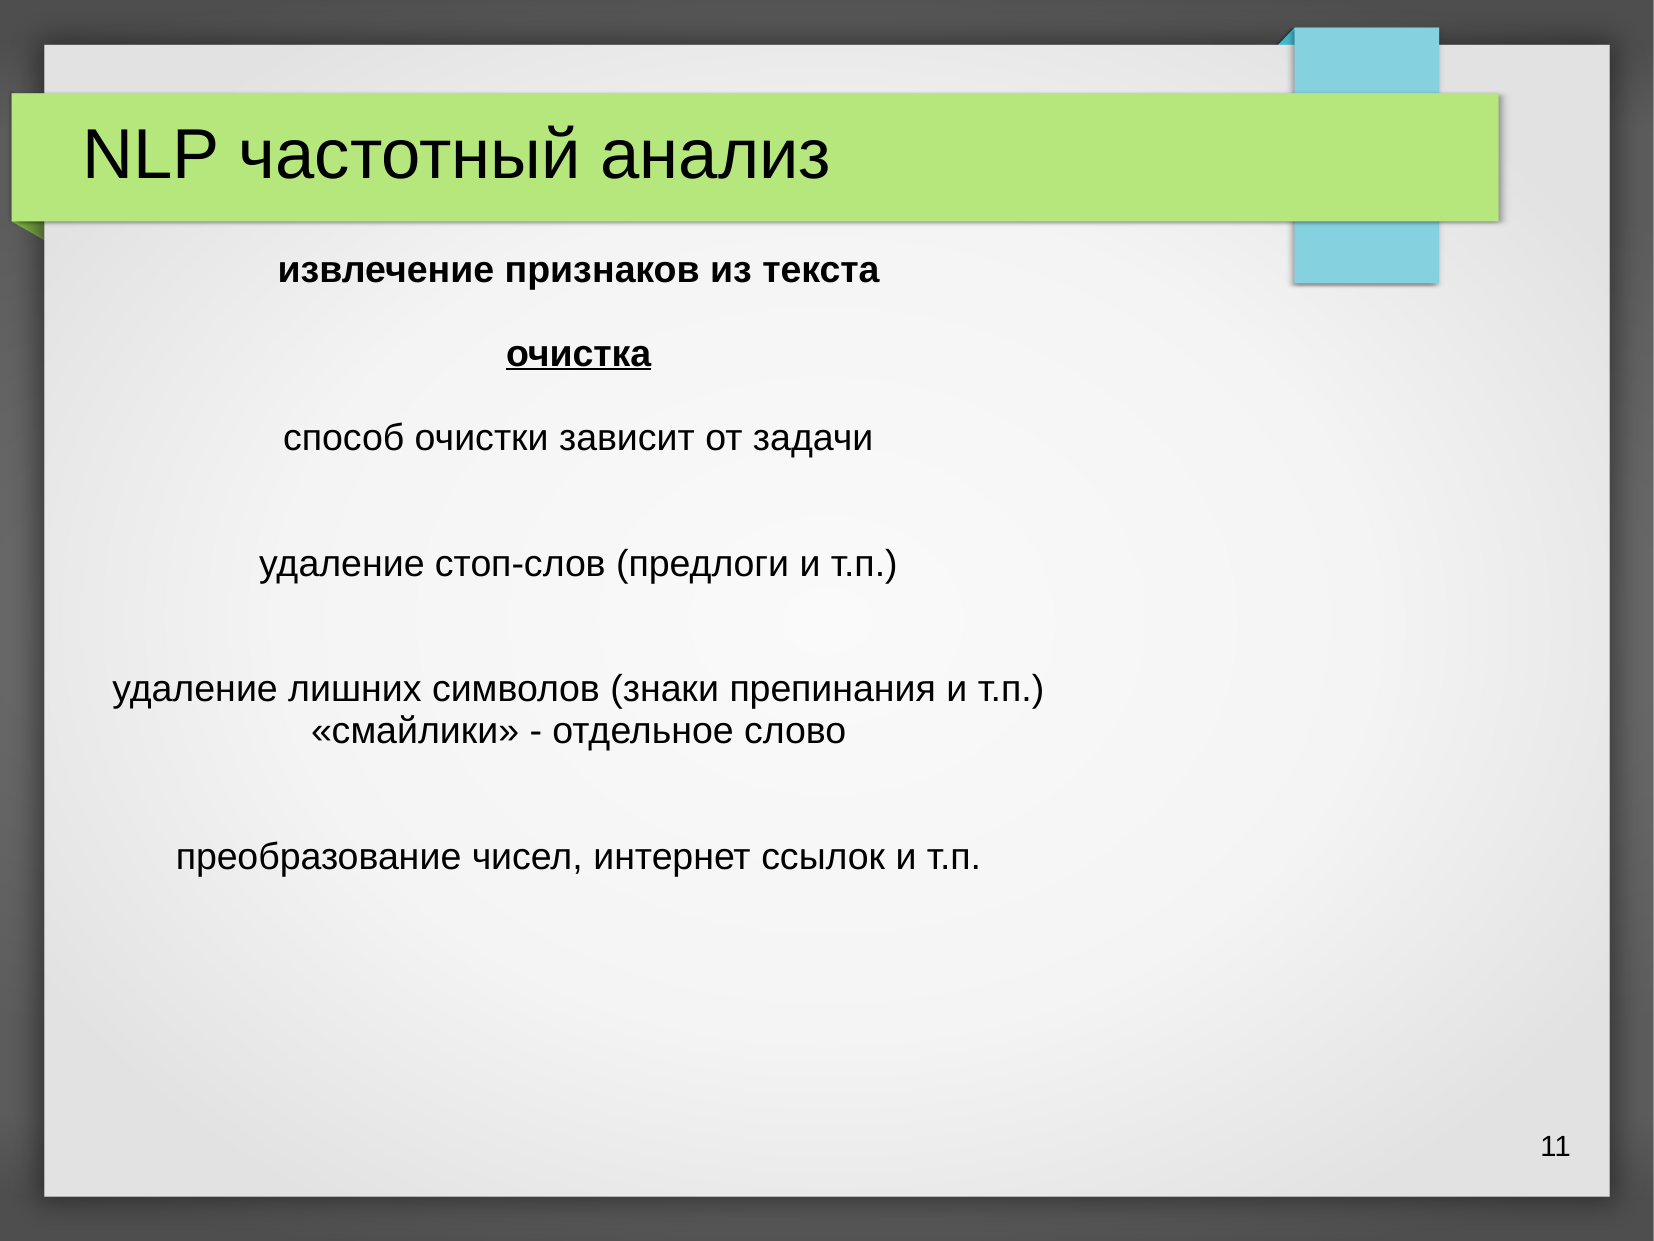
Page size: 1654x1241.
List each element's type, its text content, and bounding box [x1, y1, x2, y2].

picture [0, 0, 1654, 1241]
text_box извлечение признаков из текста очистка способ очистки зависит от задачи удаление стоп-слов (предлоги и т.п.) удаление лишних символов (знаки препинания и т.п.) «смайлики» - отдельное слово преобразование чисел, интернет ссылок и т.п. [94, 248, 1063, 1111]
title NLP частотный анализ [82, 113, 1406, 194]
